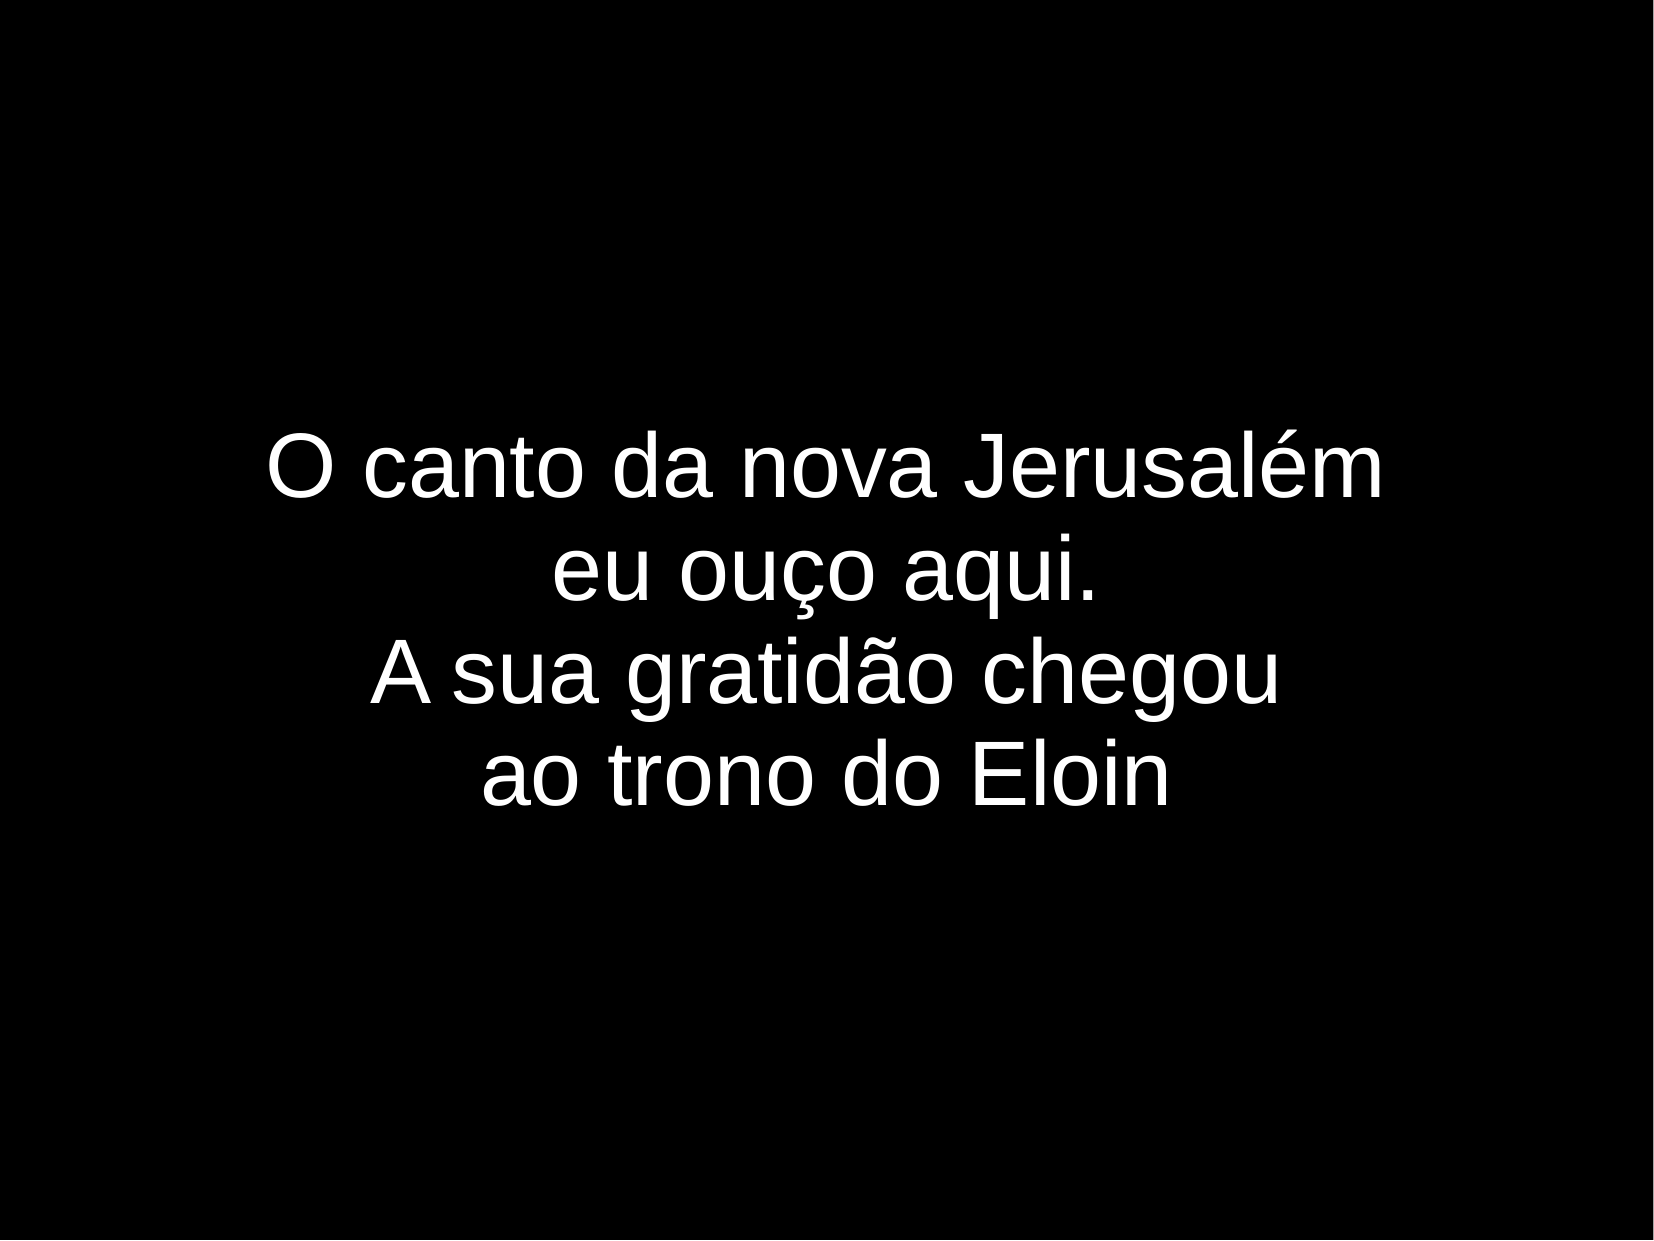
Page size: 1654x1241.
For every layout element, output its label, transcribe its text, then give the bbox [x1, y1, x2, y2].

subtitle O canto da nova Jerusalém eu ouço aqui. A sua gratidão chegou ao trono do Eloin [82, 47, 1571, 1193]
